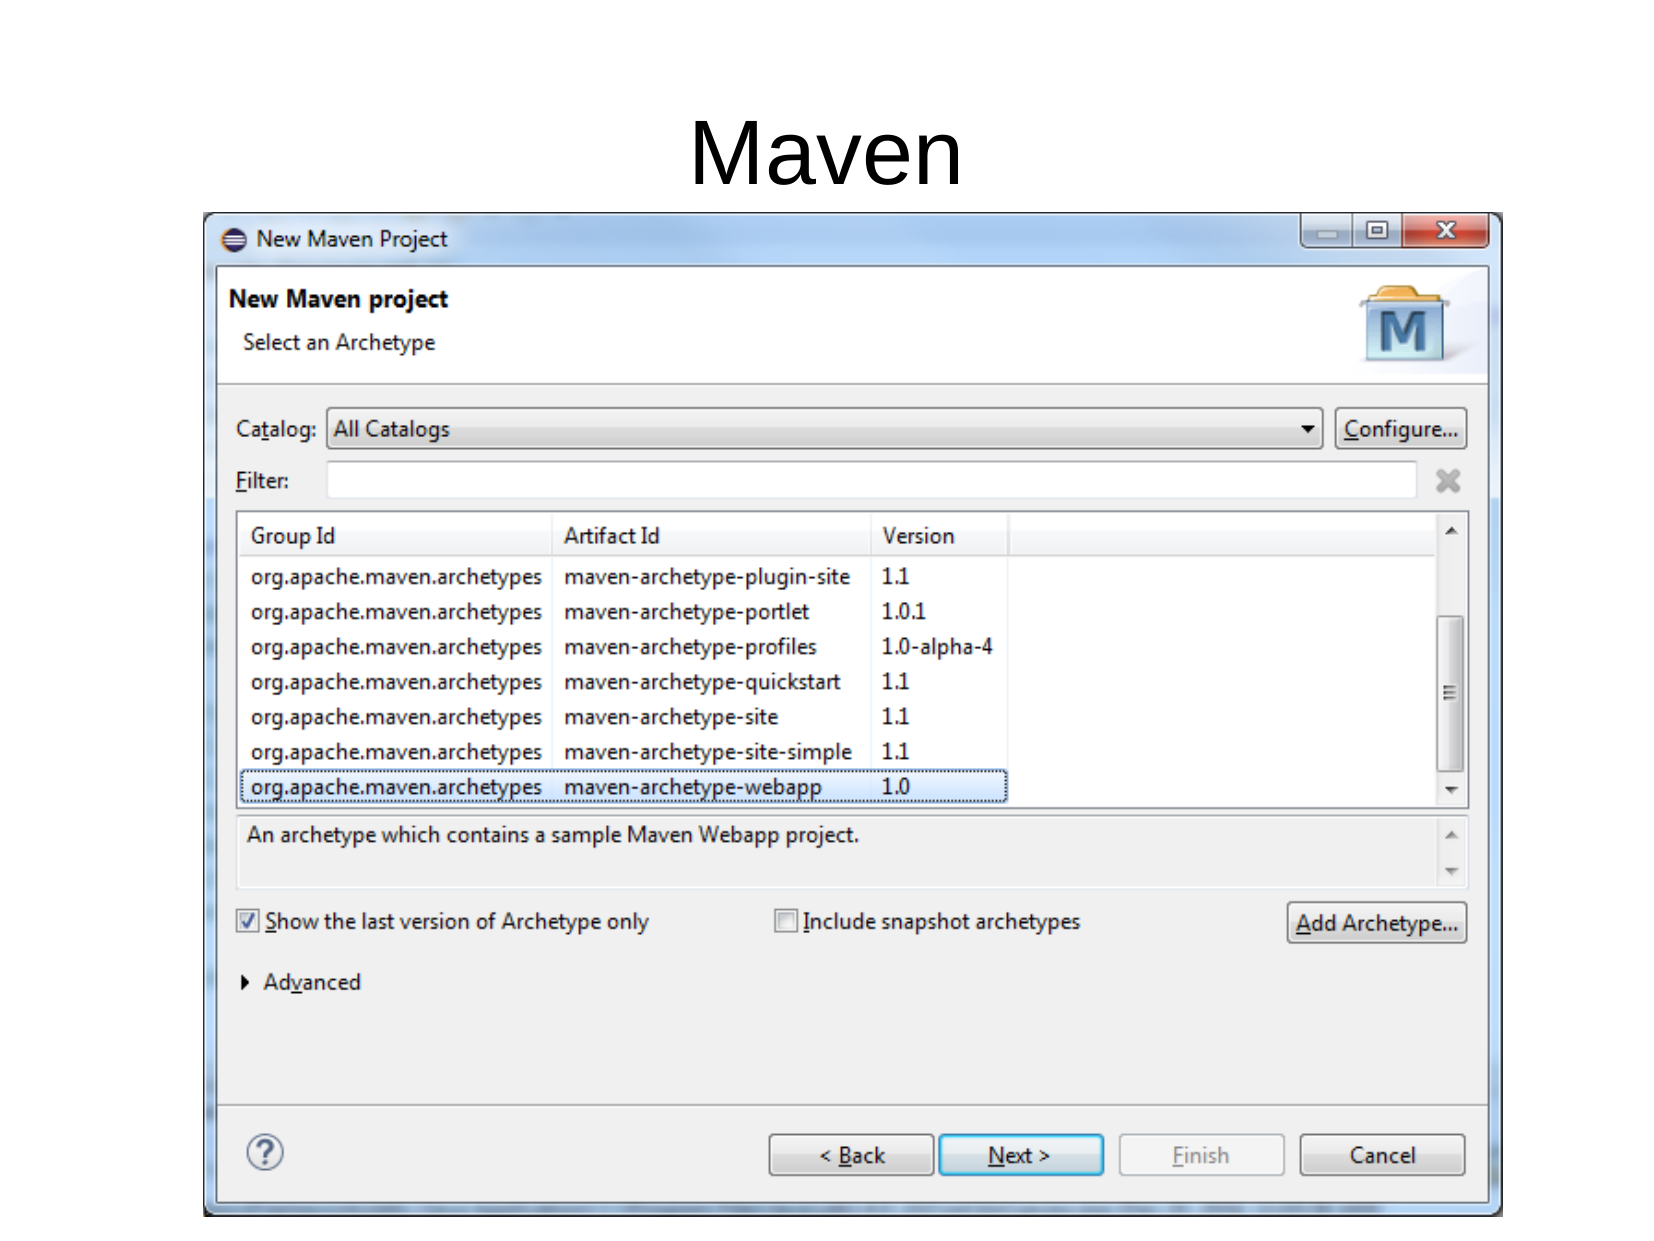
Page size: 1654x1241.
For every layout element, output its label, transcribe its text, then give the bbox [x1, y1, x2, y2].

picture [203, 212, 1503, 1217]
title Maven [82, 49, 1571, 257]
